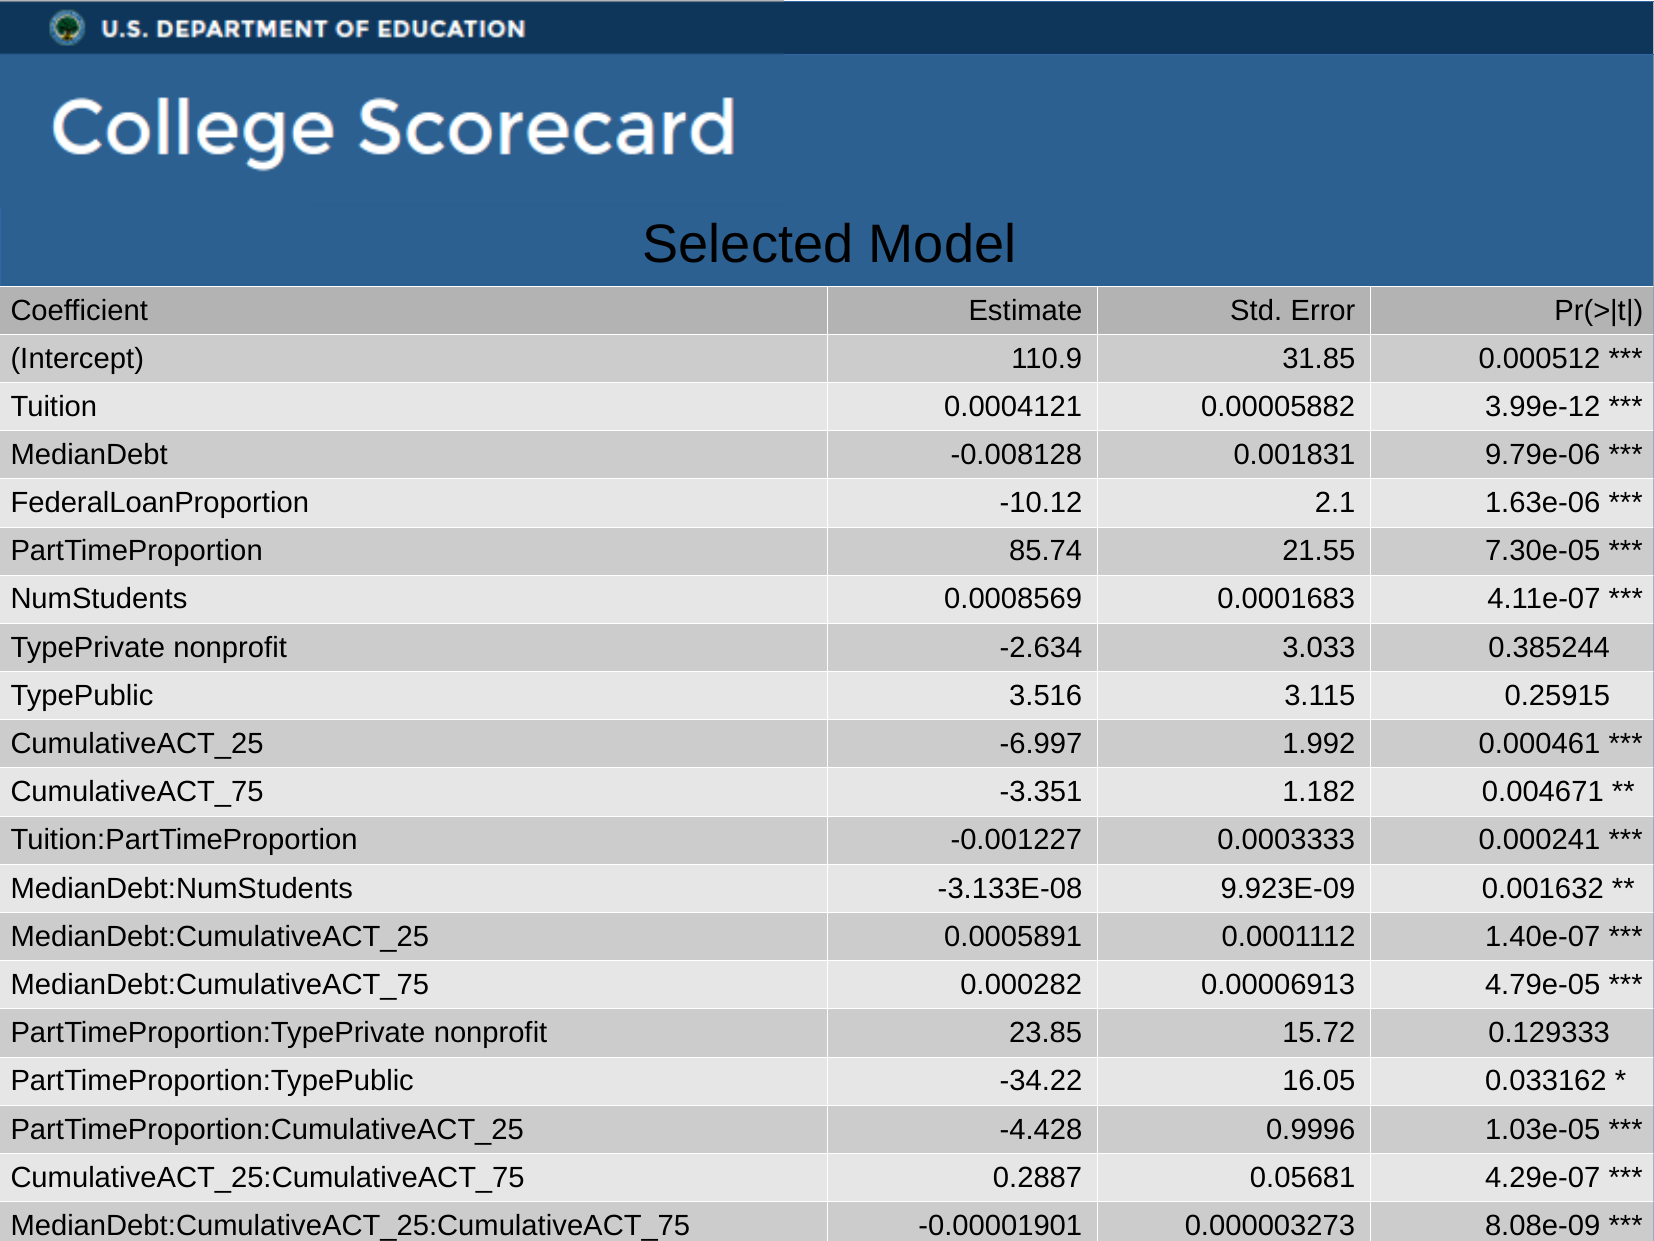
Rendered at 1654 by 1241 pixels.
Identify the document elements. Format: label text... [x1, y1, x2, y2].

text_box Selected Model [0, 206, 1654, 286]
table_cell PartTimeProportion:TypePrivate nonprofit [0, 1009, 827, 1057]
table_cell 9.923E-09 [1098, 865, 1370, 912]
table_cell PartTimeProportion:CumulativeACT_25 [0, 1106, 827, 1153]
table_cell 0.00005882 [1098, 383, 1370, 430]
table_cell 1.03e-05 *** [1371, 1106, 1654, 1153]
table_cell 3.99e-12 *** [1371, 383, 1654, 430]
table_cell 8.08e-09 *** [1371, 1202, 1654, 1241]
table_cell 0.0001683 [1098, 576, 1370, 623]
table_cell CumulativeACT_25 [0, 720, 827, 767]
table_cell 0.000003273 [1098, 1202, 1370, 1241]
table_cell -0.008128 [828, 431, 1097, 478]
table_cell MedianDebt:CumulativeACT_75 [0, 961, 827, 1008]
table_cell 0.004671 ** [1371, 768, 1654, 816]
table_cell 0.00006913 [1098, 961, 1370, 1008]
table_cell 23.85 [828, 1009, 1097, 1057]
table_cell 0.0003333 [1098, 817, 1370, 864]
table_cell 0.9996 [1098, 1106, 1370, 1153]
table_cell -4.428 [828, 1106, 1097, 1153]
table_cell Tuition [0, 383, 827, 430]
table_cell 85.74 [828, 528, 1097, 575]
table_cell 4.79e-05 *** [1371, 961, 1654, 1008]
table_cell -3.133E-08 [828, 865, 1097, 912]
table_cell -3.351 [828, 768, 1097, 816]
table_cell NumStudents [0, 576, 827, 623]
table_cell 0.0001112 [1098, 913, 1370, 960]
table_cell 15.72 [1098, 1009, 1370, 1057]
table_cell CumulativeACT_25:CumulativeACT_75 [0, 1154, 827, 1201]
table_cell (Intercept) [0, 335, 827, 382]
table_cell 0.0008569 [828, 576, 1097, 623]
table_cell 3.033 [1098, 624, 1370, 671]
table_cell TypePrivate nonprofit [0, 624, 827, 671]
text_box [784, 1, 1654, 206]
table_cell PartTimeProportion:TypePublic [0, 1058, 827, 1105]
table_cell 0.000282 [828, 961, 1097, 1008]
table_cell 4.11e-07 *** [1371, 576, 1654, 623]
picture [0, 0, 784, 206]
table_header Pr(>|t|) [1371, 287, 1654, 334]
table_cell 3.516 [828, 672, 1097, 719]
table_cell 1.992 [1098, 720, 1370, 767]
table_cell Tuition:PartTimeProportion [0, 817, 827, 864]
table_cell 0.000512 *** [1371, 335, 1654, 382]
table_cell MedianDebt:CumulativeACT_25 [0, 913, 827, 960]
table_cell -6.997 [828, 720, 1097, 767]
table_cell CumulativeACT_75 [0, 768, 827, 816]
table_cell -2.634 [828, 624, 1097, 671]
table_cell 110.9 [828, 335, 1097, 382]
table_cell 1.40e-07 *** [1371, 913, 1654, 960]
table_cell 0.385244 [1371, 624, 1654, 671]
table_cell 4.29e-07 *** [1371, 1154, 1654, 1201]
table_cell 31.85 [1098, 335, 1370, 382]
table_header Std. Error [1098, 287, 1370, 334]
table_cell 0.001632 ** [1371, 865, 1654, 912]
table_cell -0.001227 [828, 817, 1097, 864]
table_cell MedianDebt [0, 431, 827, 478]
table_cell 0.129333 [1371, 1009, 1654, 1057]
table_cell 7.30e-05 *** [1371, 528, 1654, 575]
table_cell -34.22 [828, 1058, 1097, 1105]
table_cell 0.0004121 [828, 383, 1097, 430]
table_cell MedianDebt:CumulativeACT_25:CumulativeACT_75 [0, 1202, 827, 1241]
table_cell 9.79e-06 *** [1371, 431, 1654, 478]
table_cell -10.12 [828, 479, 1097, 527]
table_cell 21.55 [1098, 528, 1370, 575]
table_cell 0.0005891 [828, 913, 1097, 960]
table_cell 0.05681 [1098, 1154, 1370, 1201]
table_cell 16.05 [1098, 1058, 1370, 1105]
table_cell 0.000461 *** [1371, 720, 1654, 767]
table_cell 3.115 [1098, 672, 1370, 719]
table_cell 0.2887 [828, 1154, 1097, 1201]
table_cell FederalLoanProportion [0, 479, 827, 527]
table_header Coefficient [0, 287, 827, 334]
table_cell PartTimeProportion [0, 528, 827, 575]
table_cell 1.63e-06 *** [1371, 479, 1654, 527]
table_cell MedianDebt:NumStudents [0, 865, 827, 912]
table_header Estimate [828, 287, 1097, 334]
table_cell 0.25915 [1371, 672, 1654, 719]
table_cell 0.000241 *** [1371, 817, 1654, 864]
table_cell TypePublic [0, 672, 827, 719]
table_cell 2.1 [1098, 479, 1370, 527]
table_cell -0.00001901 [828, 1202, 1097, 1241]
table_cell 0.001831 [1098, 431, 1370, 478]
table_cell 1.182 [1098, 768, 1370, 816]
table_cell 0.033162 * [1371, 1058, 1654, 1105]
